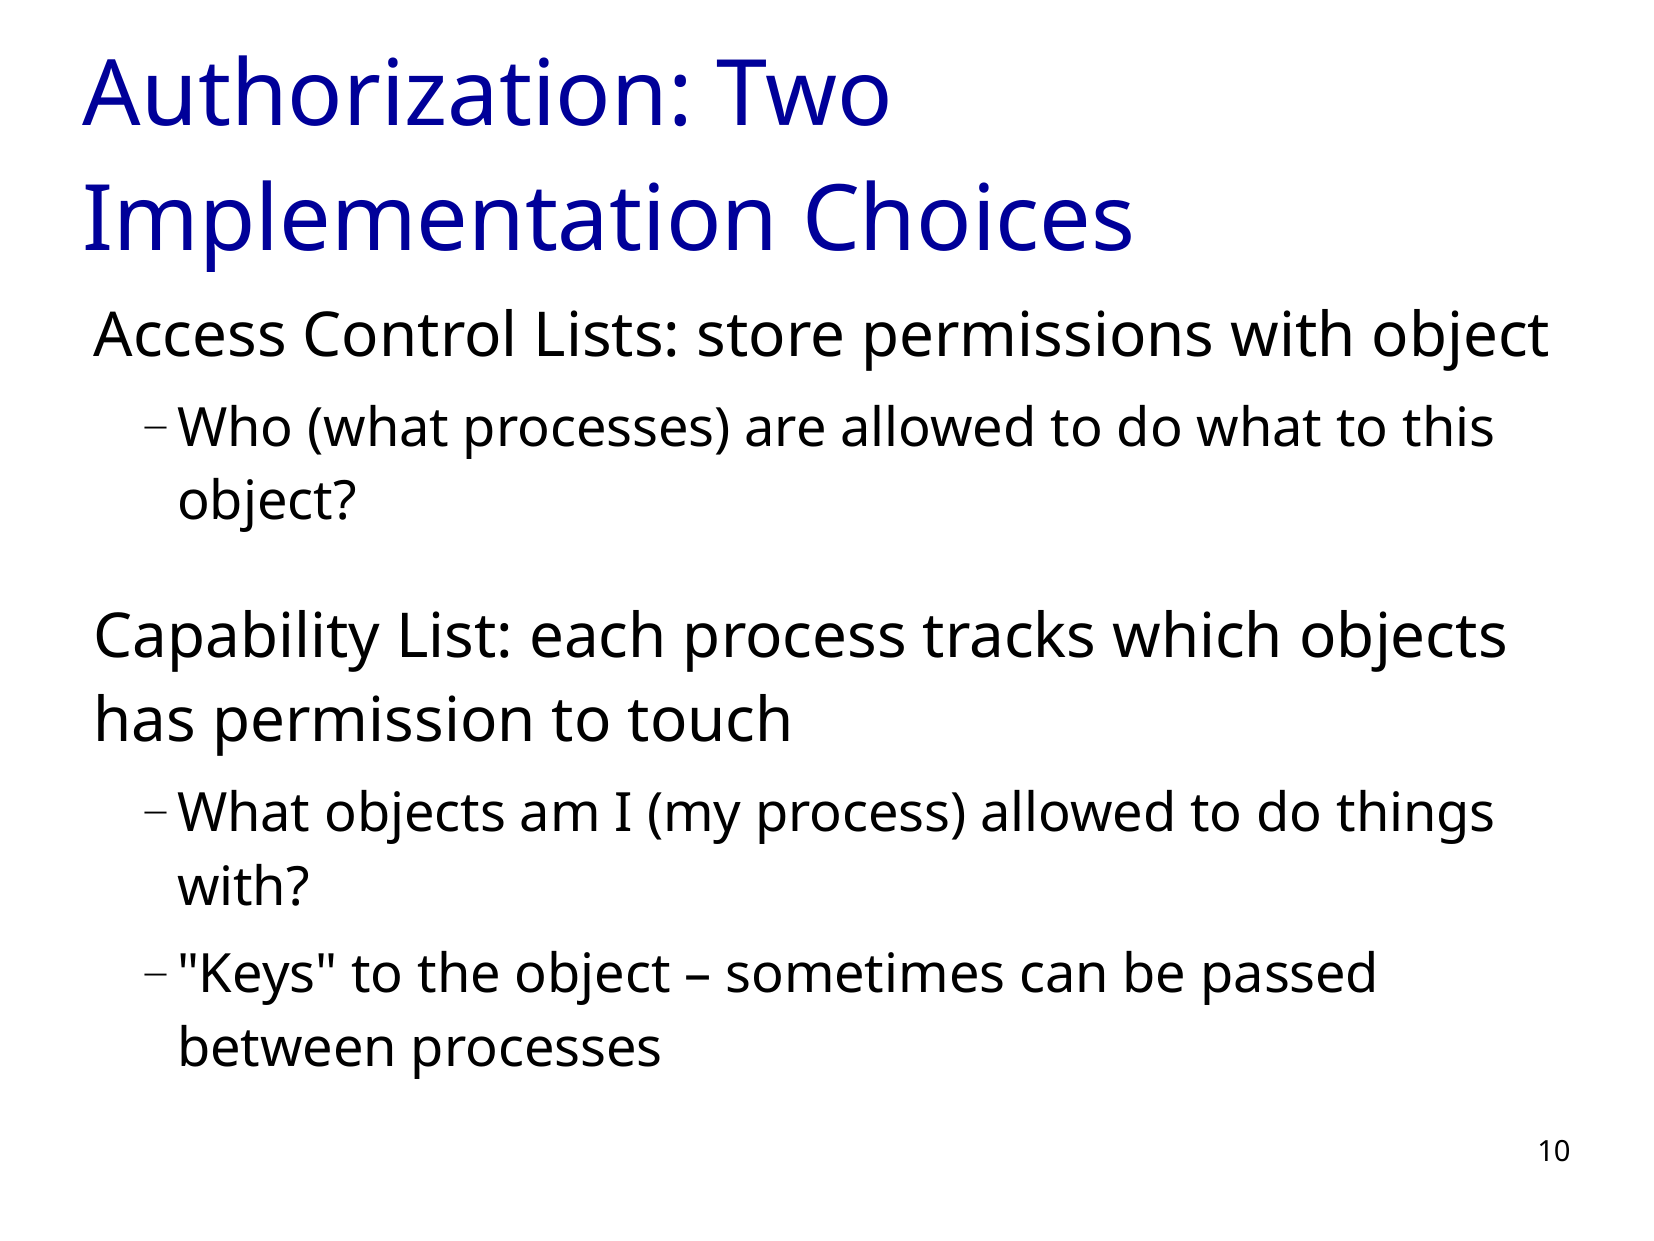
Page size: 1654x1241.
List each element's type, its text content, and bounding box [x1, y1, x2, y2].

list Access Control Lists: store permissions with object Who (what processes) are allowed to do what to this object? Capability List: each process tracks which objects has permission to touch What objects am I (my process) allowed to do things with? "Keys" to the object – sometimes can be passed between processes [60, 290, 1571, 1096]
title Authorization: Two Implementation Choices [82, 49, 1571, 257]
